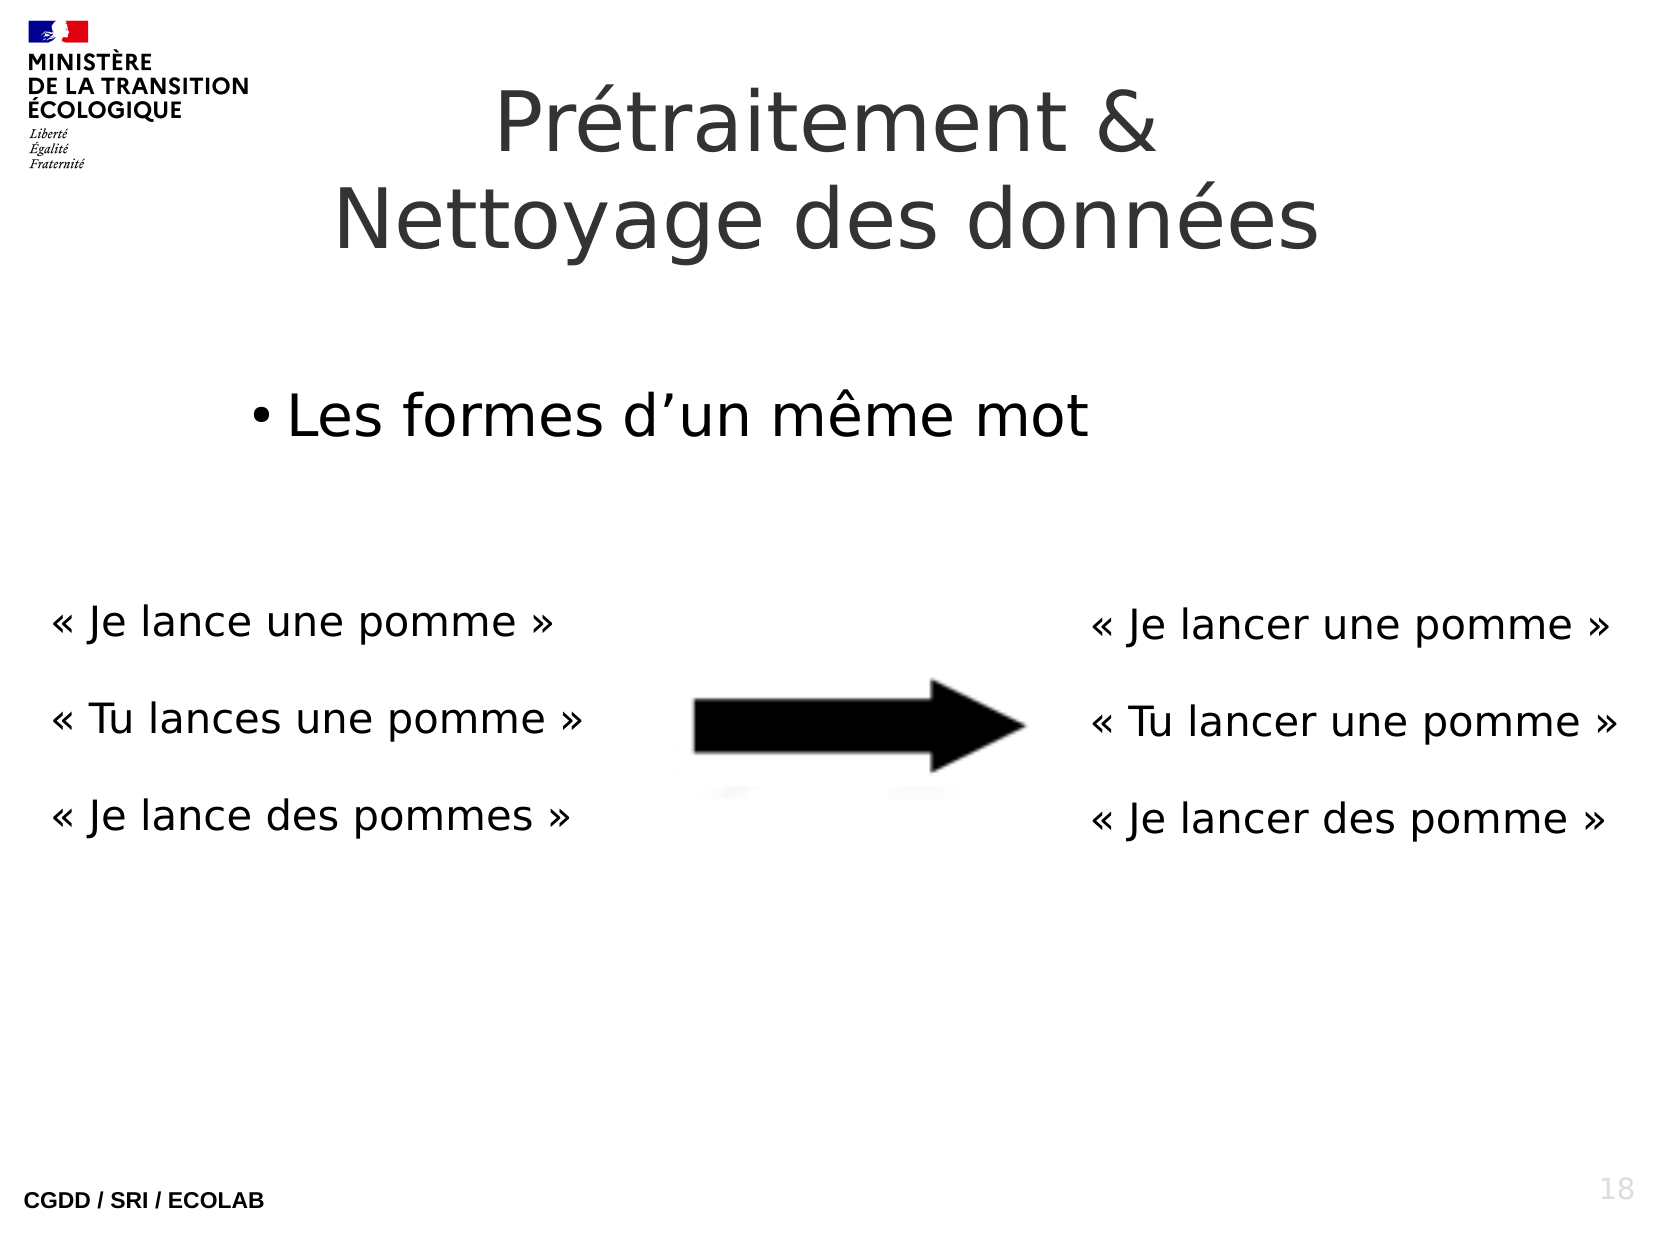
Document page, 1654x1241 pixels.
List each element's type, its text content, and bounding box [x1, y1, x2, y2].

picture [675, 614, 1040, 826]
text_box Les formes d’un même mot [236, 307, 1382, 458]
title Prétraitement & Nettoyage des données [114, 73, 1539, 271]
text_box « Je lance une pomme » « Tu lances une pomme » « Je lance des pommes » [35, 590, 686, 848]
picture [7, 0, 272, 190]
text_box « Je lancer une pomme » « Tu lancer une pomme » « Je lancer des pomme » [1074, 593, 1654, 899]
